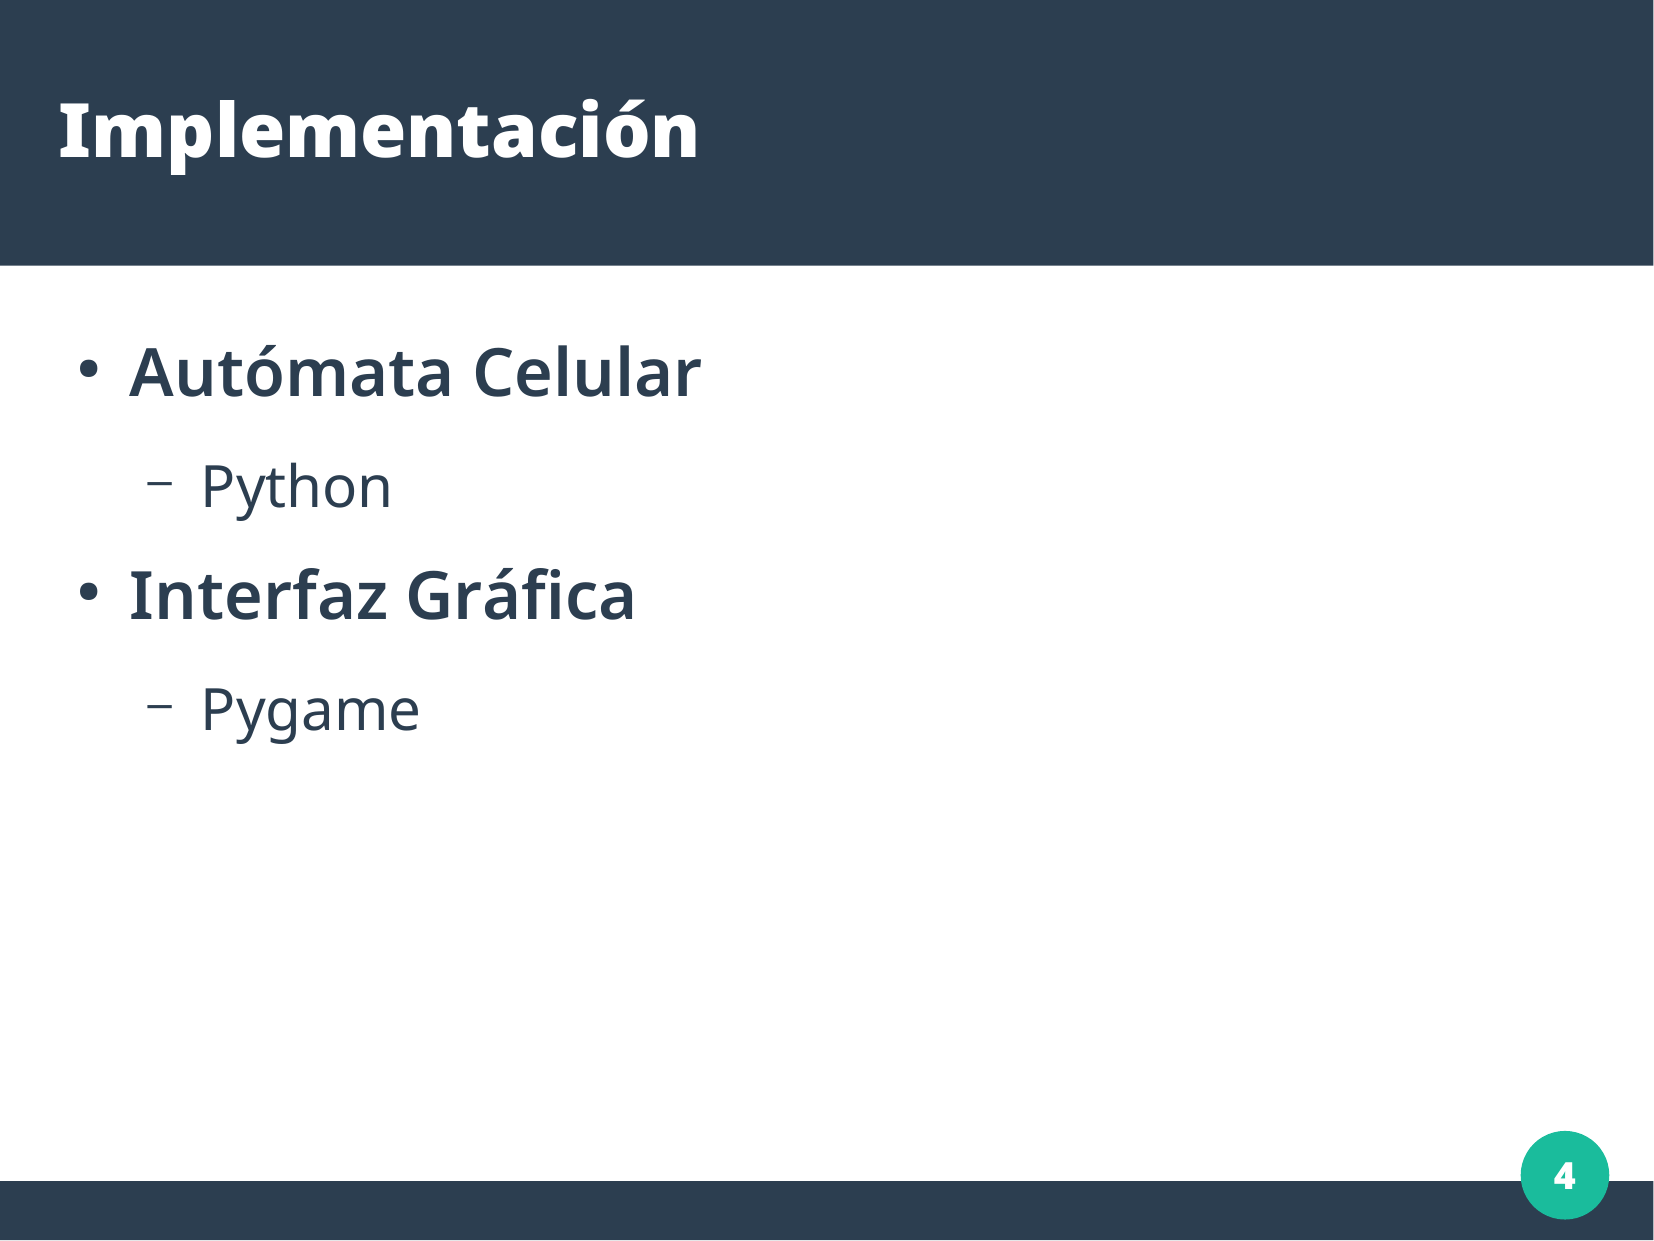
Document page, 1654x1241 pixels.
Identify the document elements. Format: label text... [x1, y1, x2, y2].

title Implementación [59, 49, 1595, 207]
list Autómata Celular Python Interfaz Gráfica Pygame [59, 324, 1595, 1152]
